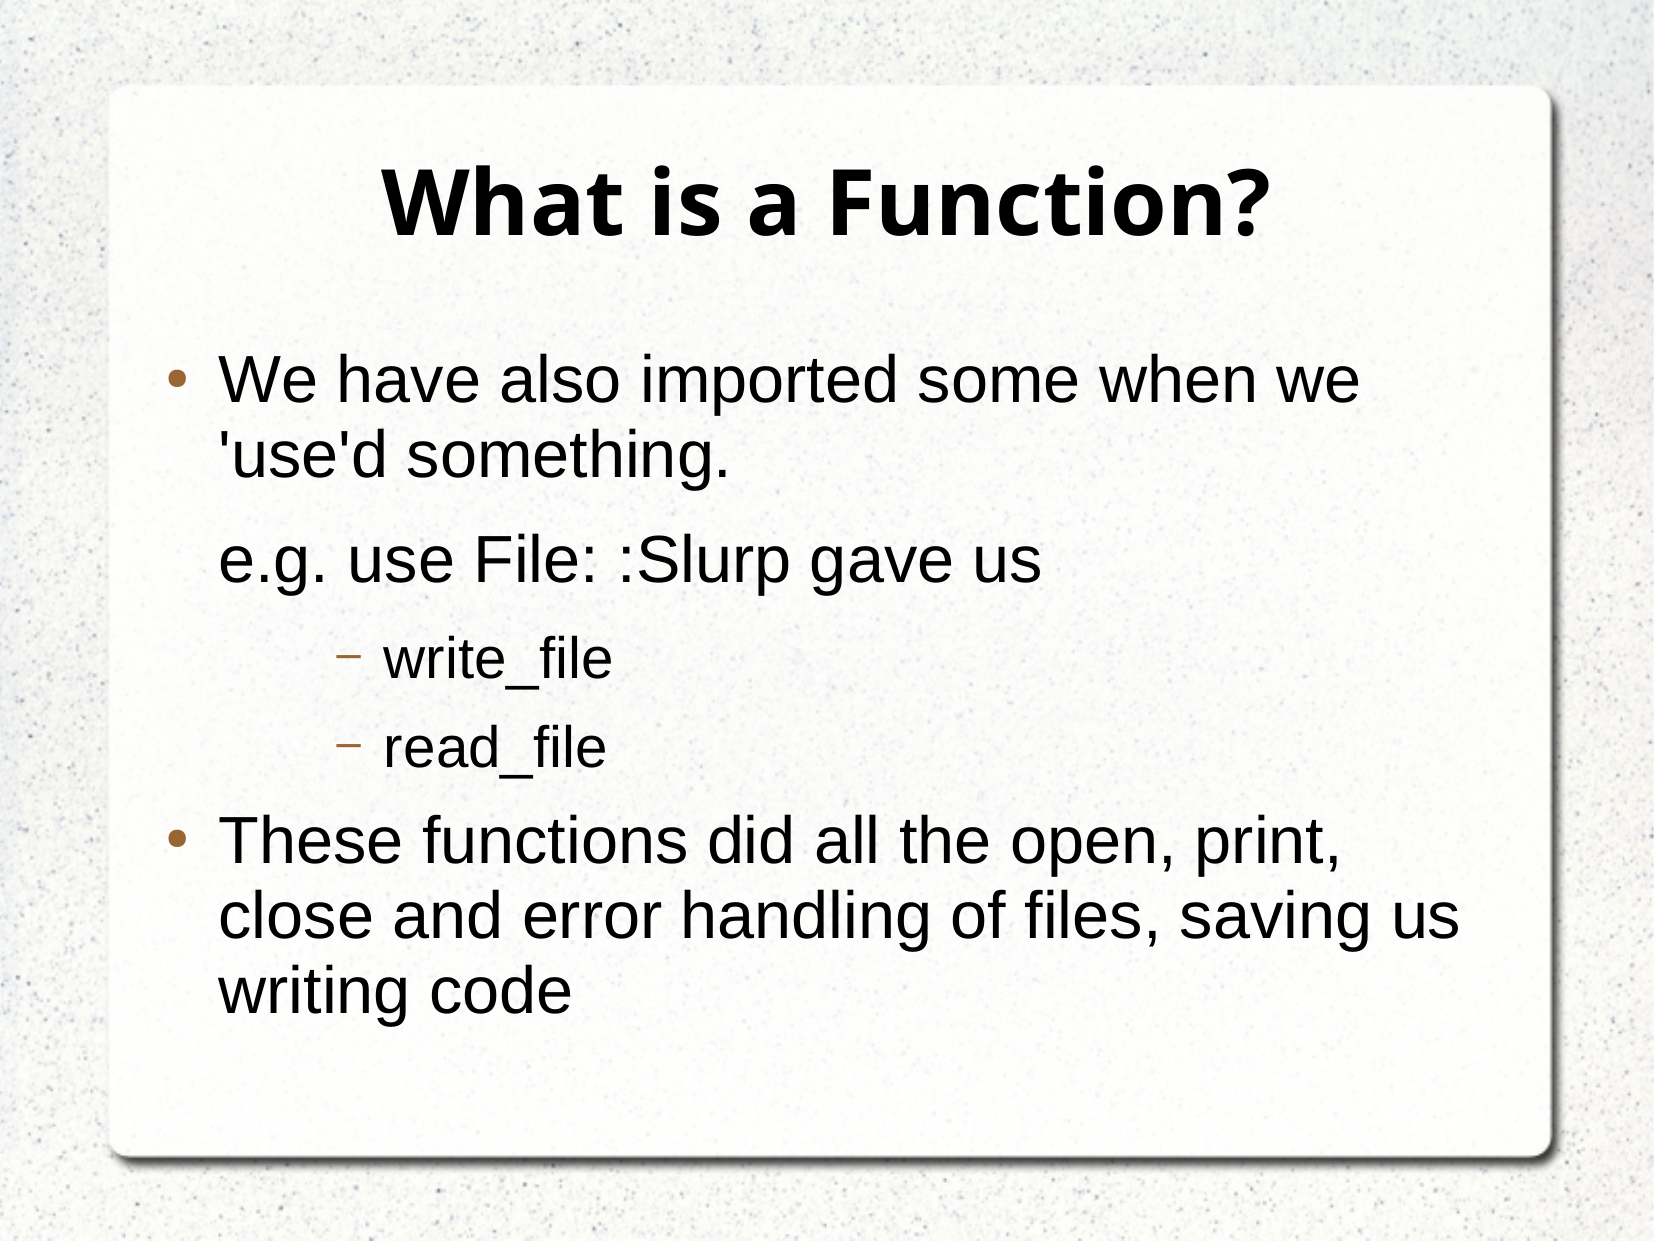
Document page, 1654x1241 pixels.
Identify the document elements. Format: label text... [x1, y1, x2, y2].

title What is a Function? [118, 96, 1536, 304]
picture [0, 0, 1654, 1241]
list We have also imported some when we 'use'd something. e.g. use File: :Slurp gave us write_file read_file These functions did all the open, print, close and error handling of files, saving us writing code [147, 342, 1506, 1027]
